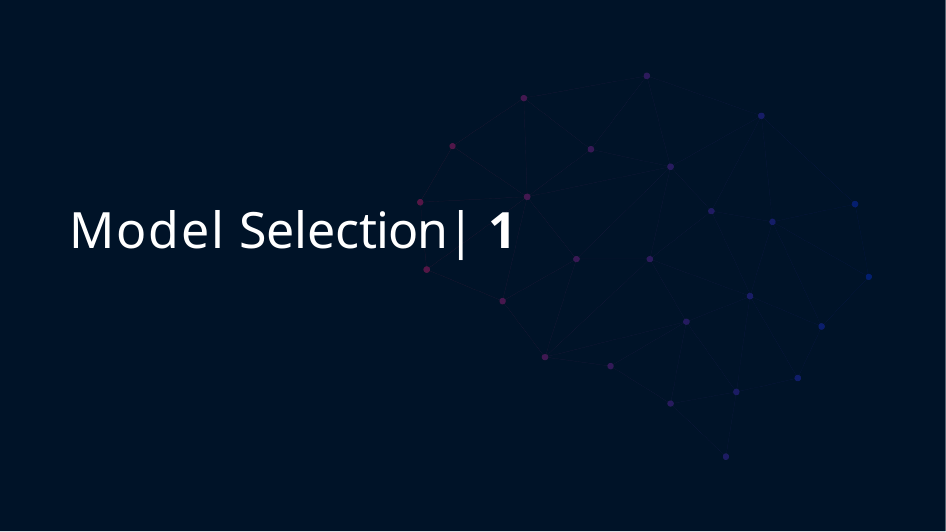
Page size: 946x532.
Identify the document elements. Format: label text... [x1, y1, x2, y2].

picture [310, 32, 946, 500]
title Model Selection| 1 [67, 196, 521, 319]
